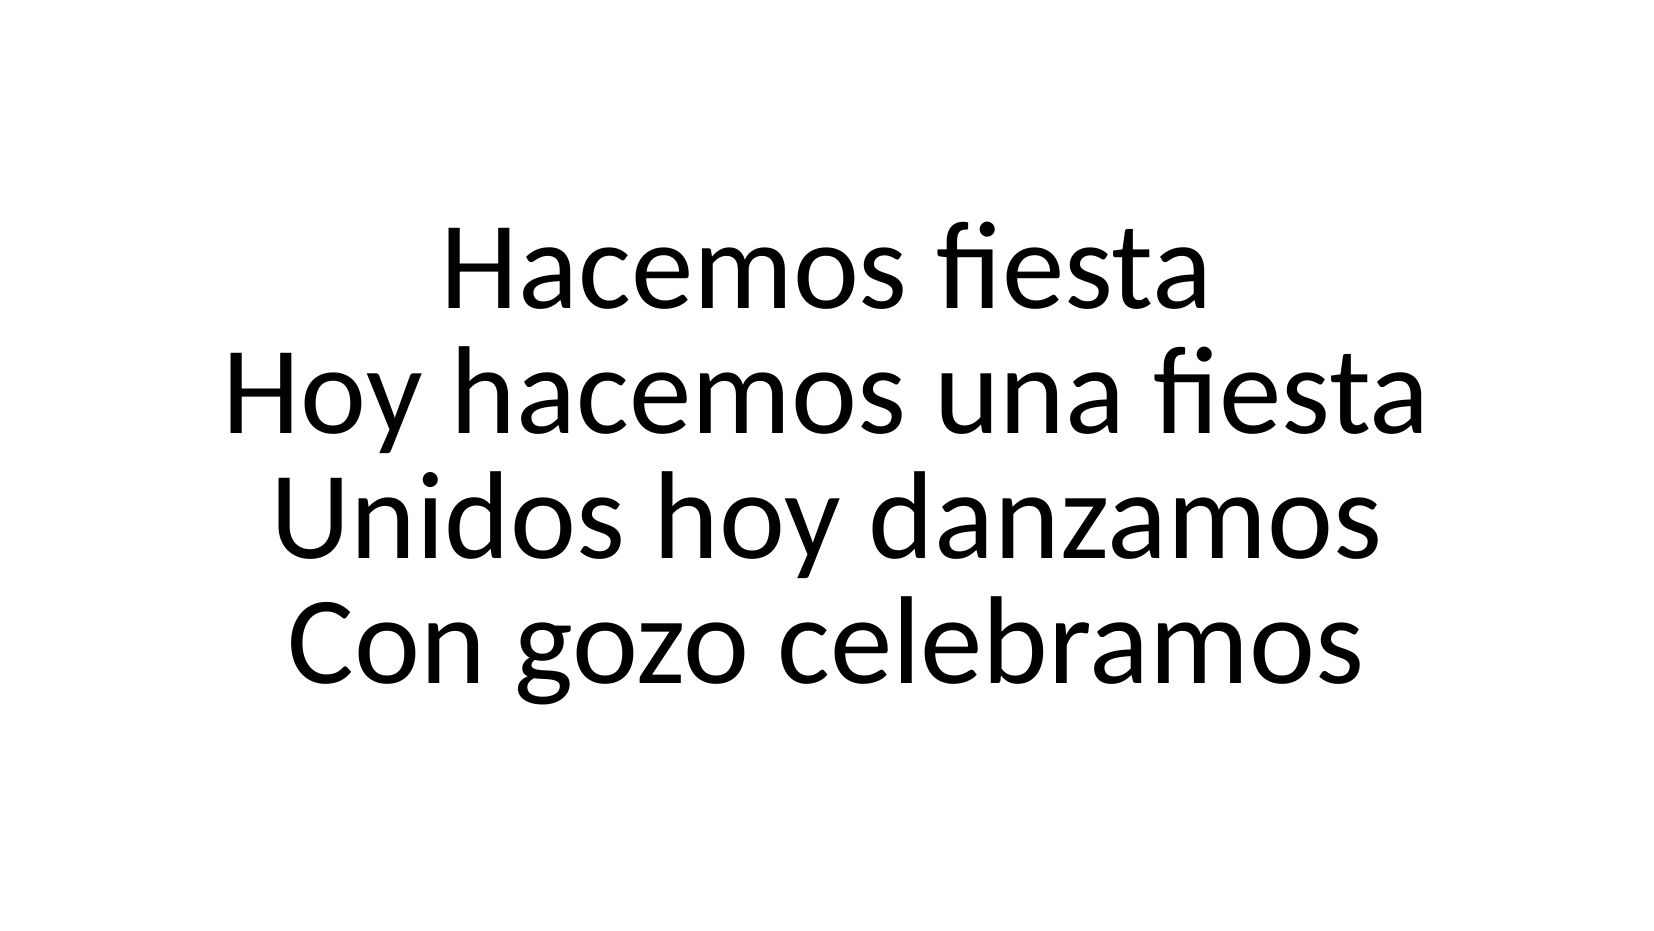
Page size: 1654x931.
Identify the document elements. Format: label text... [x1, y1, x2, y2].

title Hacemos fiesta Hoy hacemos una fiesta Unidos hoy danzamos Con gozo celebramos [0, 0, 1654, 931]
